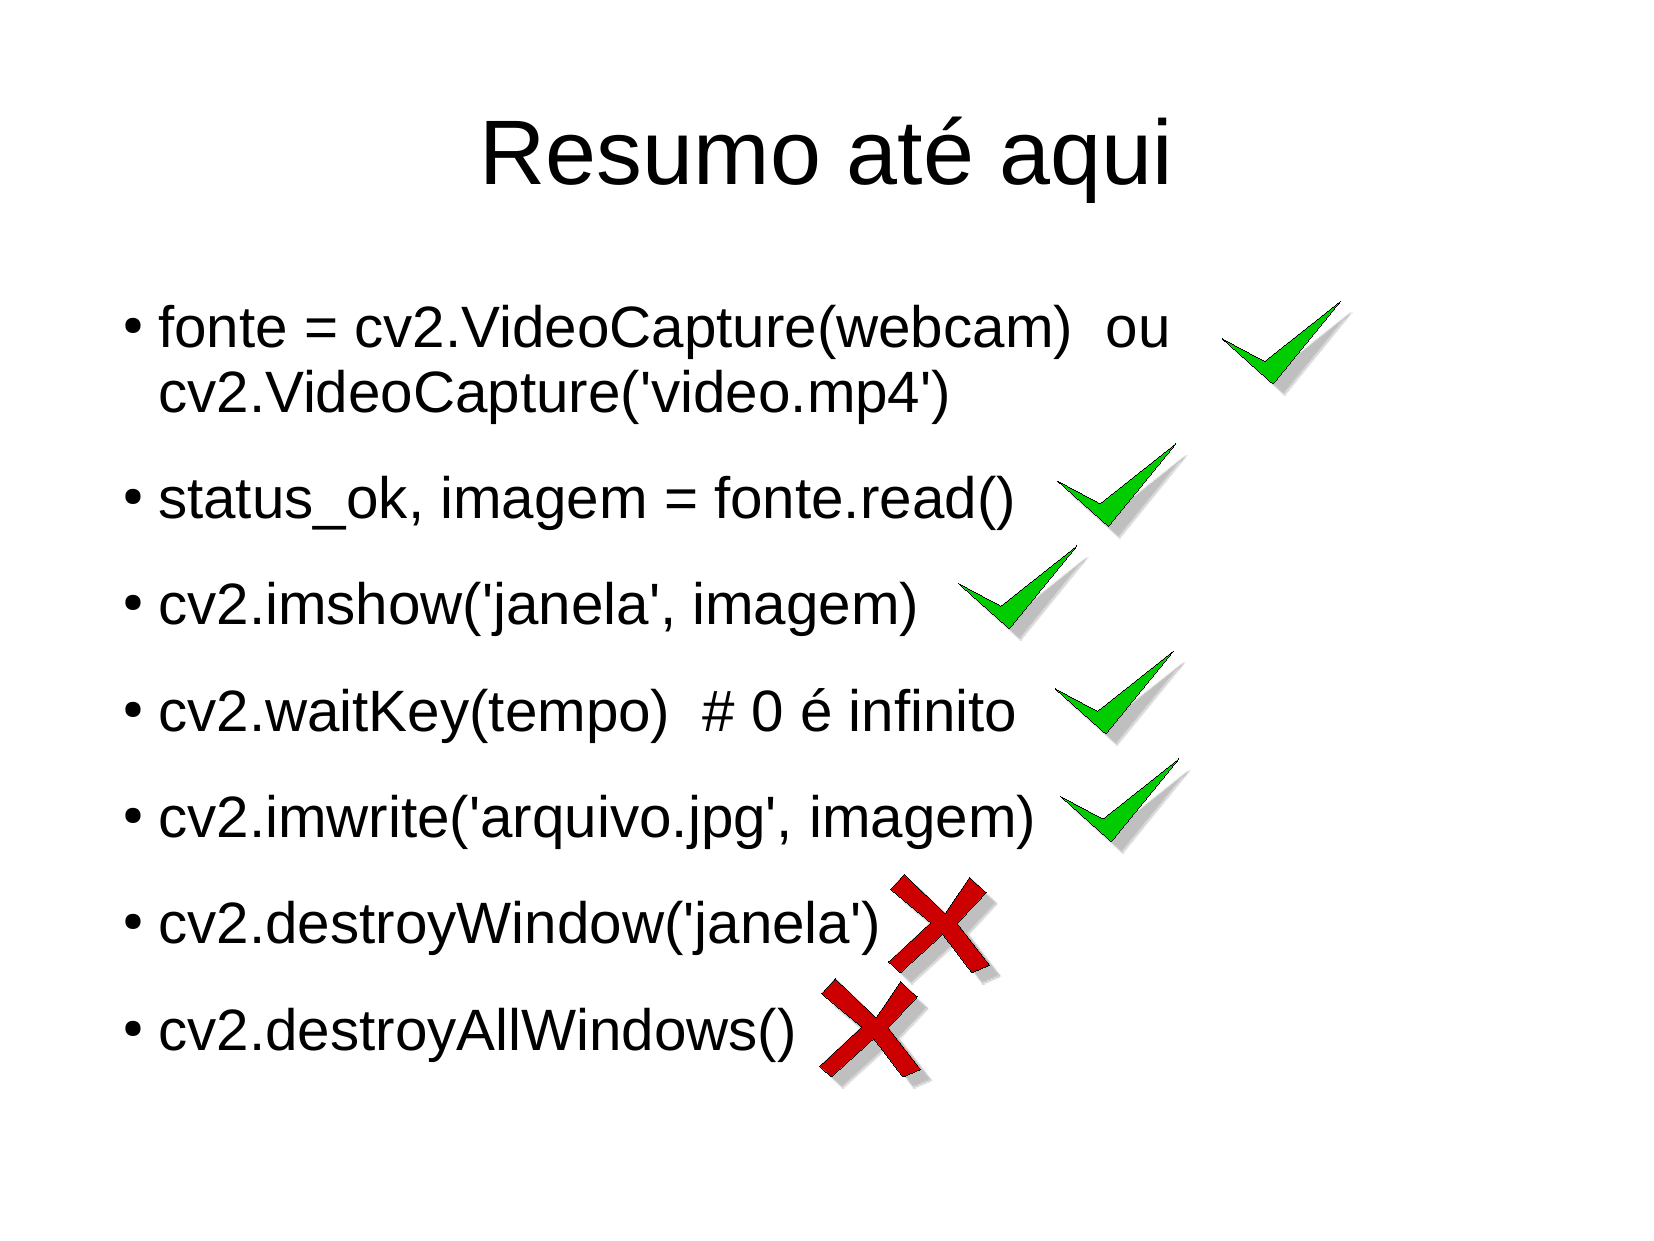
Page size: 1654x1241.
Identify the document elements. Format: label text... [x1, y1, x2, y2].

text_box [1057, 443, 1176, 527]
text_box [1055, 651, 1174, 734]
text_box [888, 874, 990, 973]
text_box [819, 978, 921, 1077]
text_box [1060, 758, 1179, 842]
text_box fonte = cv2.VideoCapture(webcam) ou cv2.VideoCapture('video.mp4') status_ok, imagem = fonte.read() cv2.imshow('janela', imagem) cv2.waitKey(tempo) # 0 é infinito cv2.imwrite('arquivo.jpg', imagem) cv2.destroyWindow('janela') cv2.destroyAllWindows() [107, 286, 1535, 1070]
text_box [958, 545, 1077, 629]
title Resumo até aqui [82, 49, 1571, 257]
